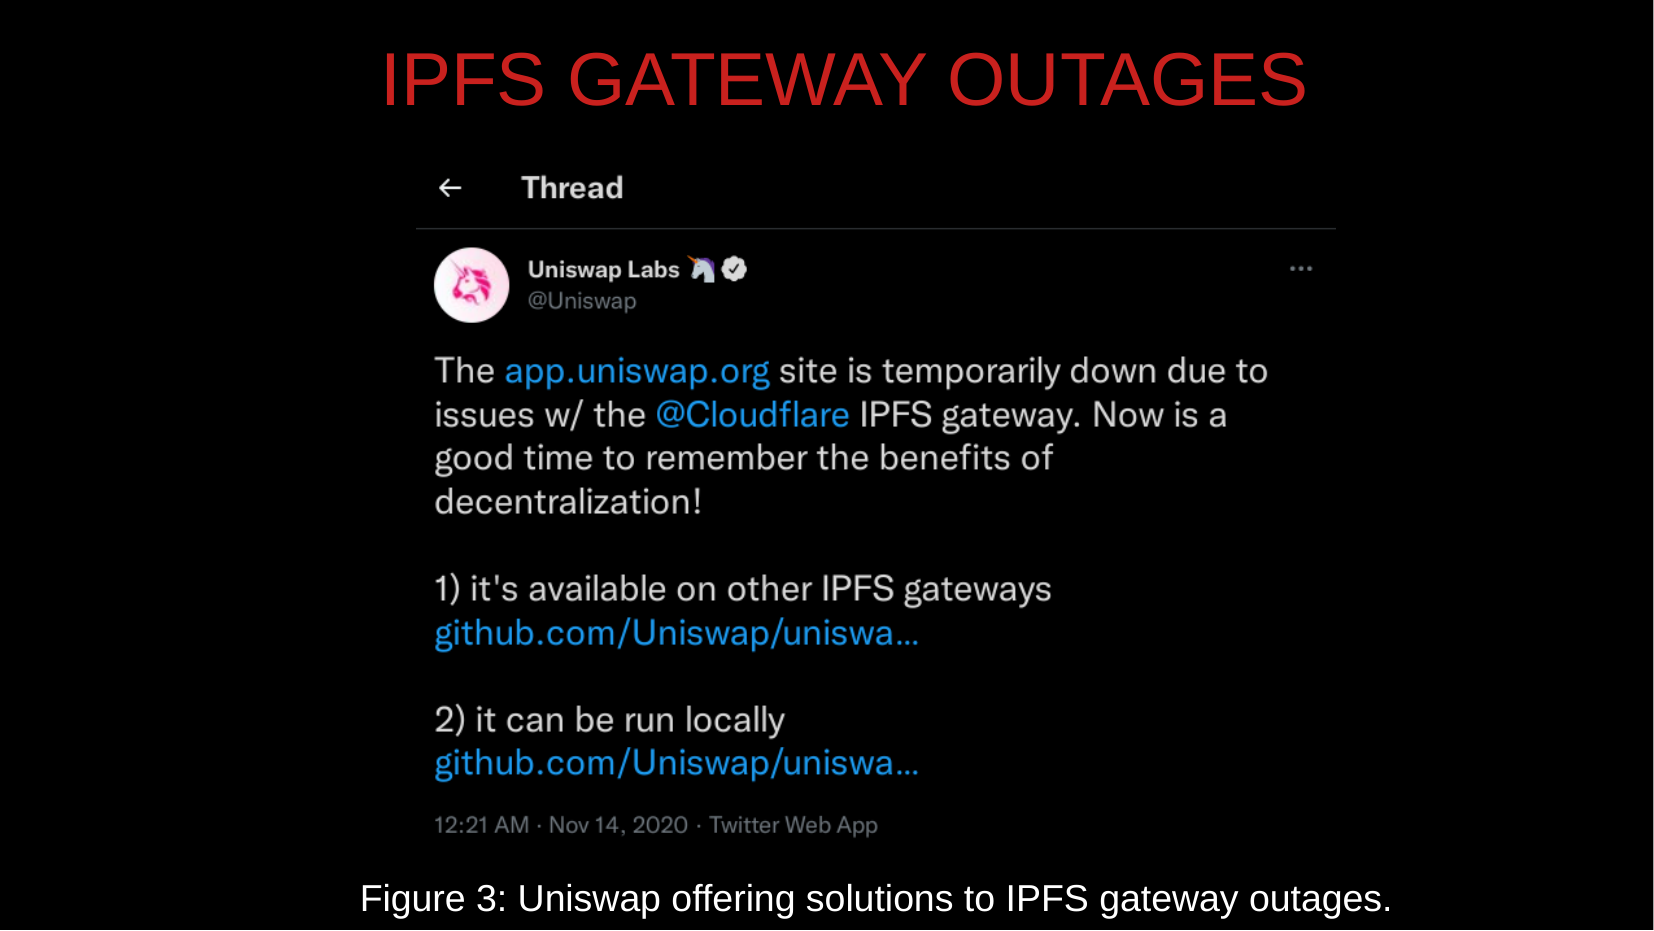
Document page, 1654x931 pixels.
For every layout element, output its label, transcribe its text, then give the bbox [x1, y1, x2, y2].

text_box Figure 3: Uniswap offering solutions to IPFS gateway outages. [345, 870, 1621, 931]
picture [416, 149, 1336, 856]
text_box IPFS GATEWAY OUTAGES [345, 30, 1636, 129]
